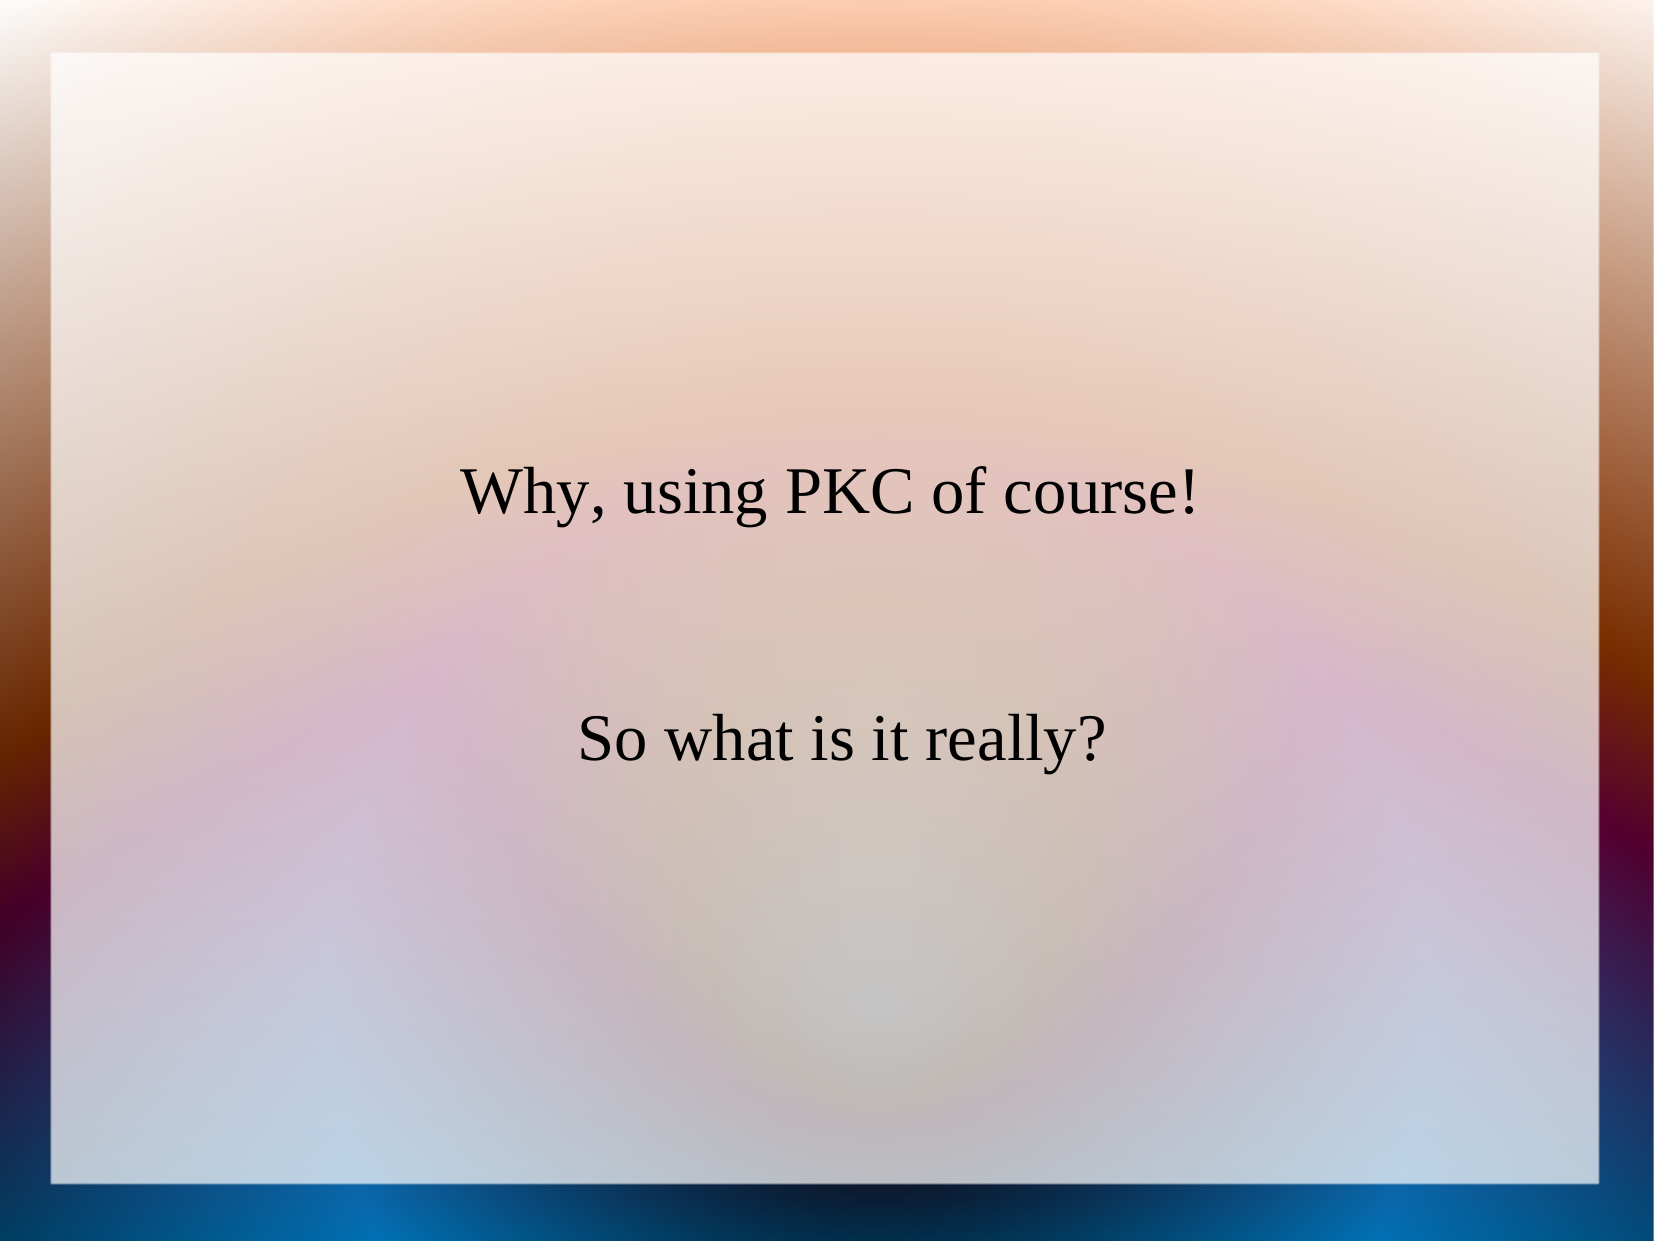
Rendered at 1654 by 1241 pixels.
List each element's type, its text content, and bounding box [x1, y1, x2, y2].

text_box So what is it really? [562, 693, 1219, 783]
subtitle Why, using PKC of course! [86, 325, 1576, 732]
picture [0, 0, 1654, 1241]
